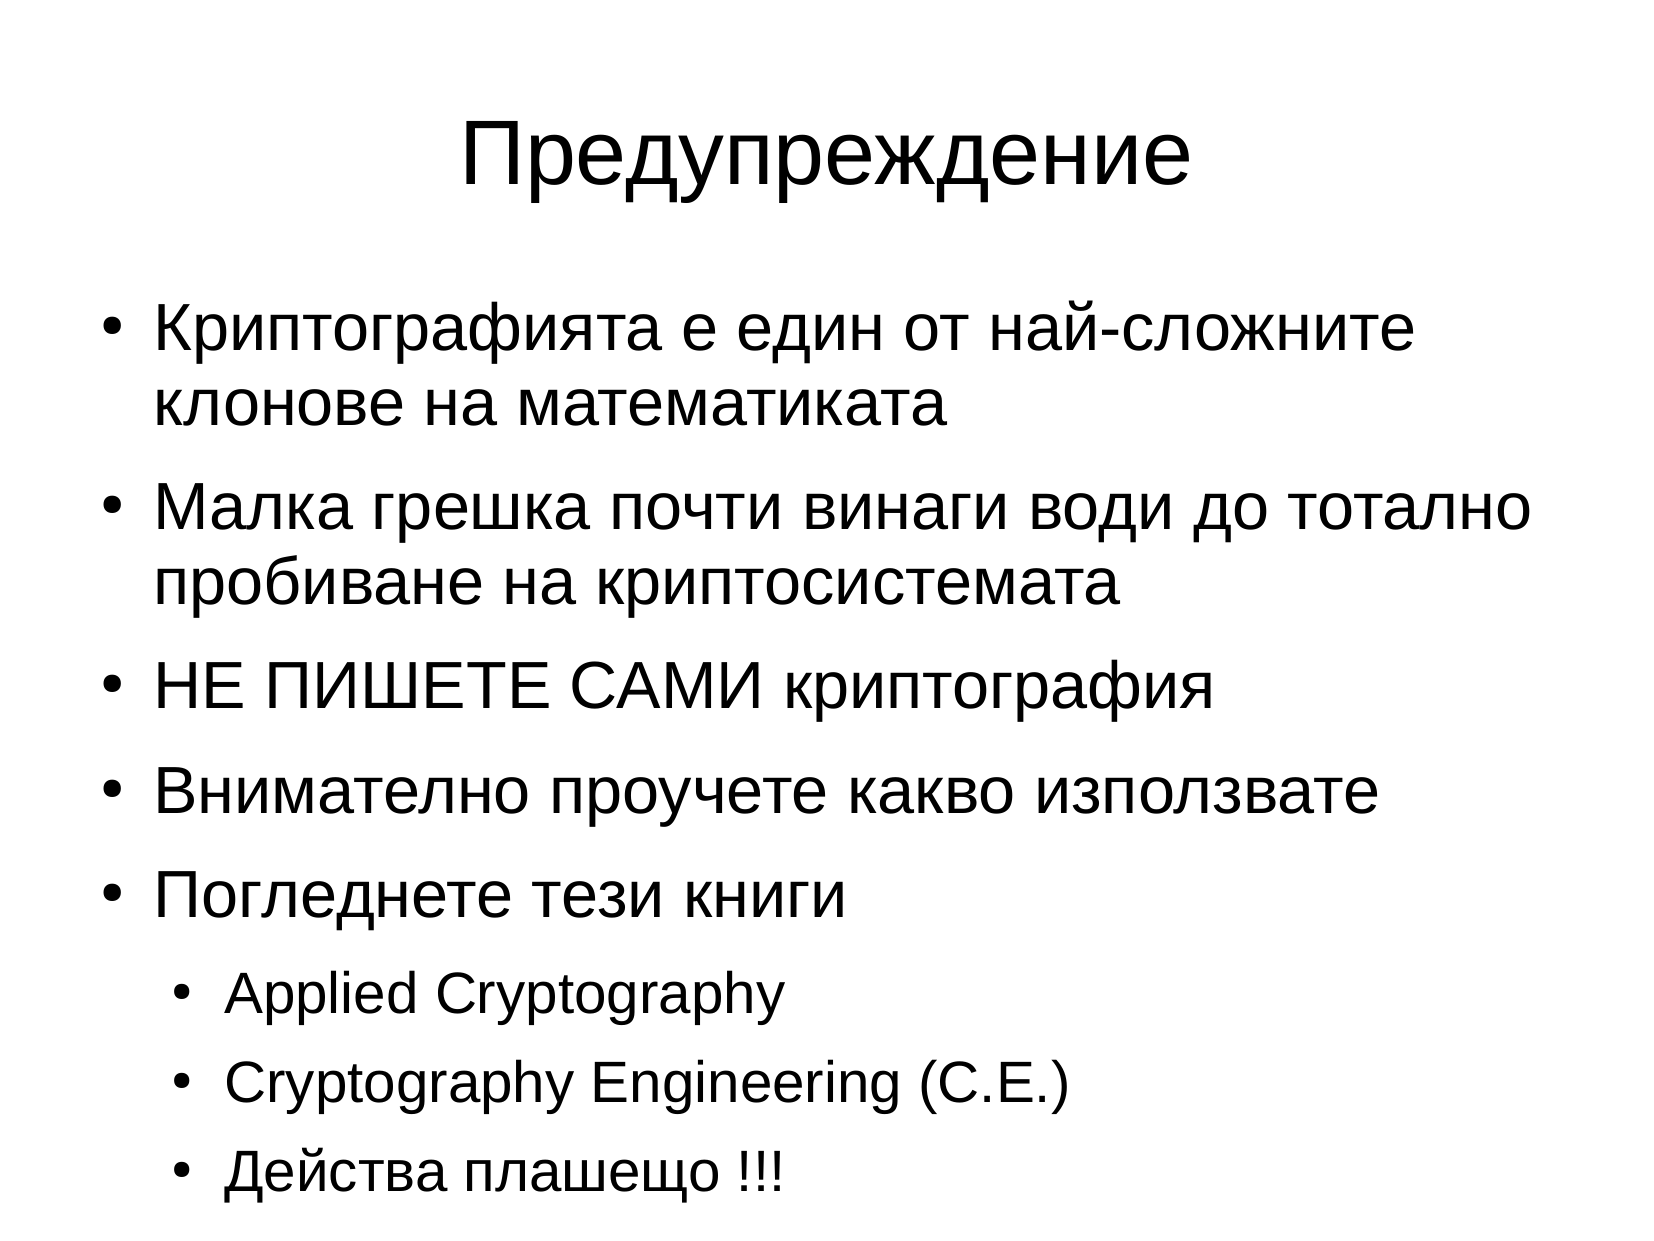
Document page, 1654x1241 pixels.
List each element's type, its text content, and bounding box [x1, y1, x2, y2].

title Предупреждение [82, 56, 1571, 250]
list Криптографията е един от най-сложните клонове на математиката Малка грешка почти винаги води до тотално пробиване на криптосистемата НЕ ПИШЕТЕ САМИ криптография Внимателно проучете какво използвате Погледнете тези книги Applied Cryptography Cryptography Engineering (C.E.) Действа плашещо !!! [82, 290, 1571, 1241]
